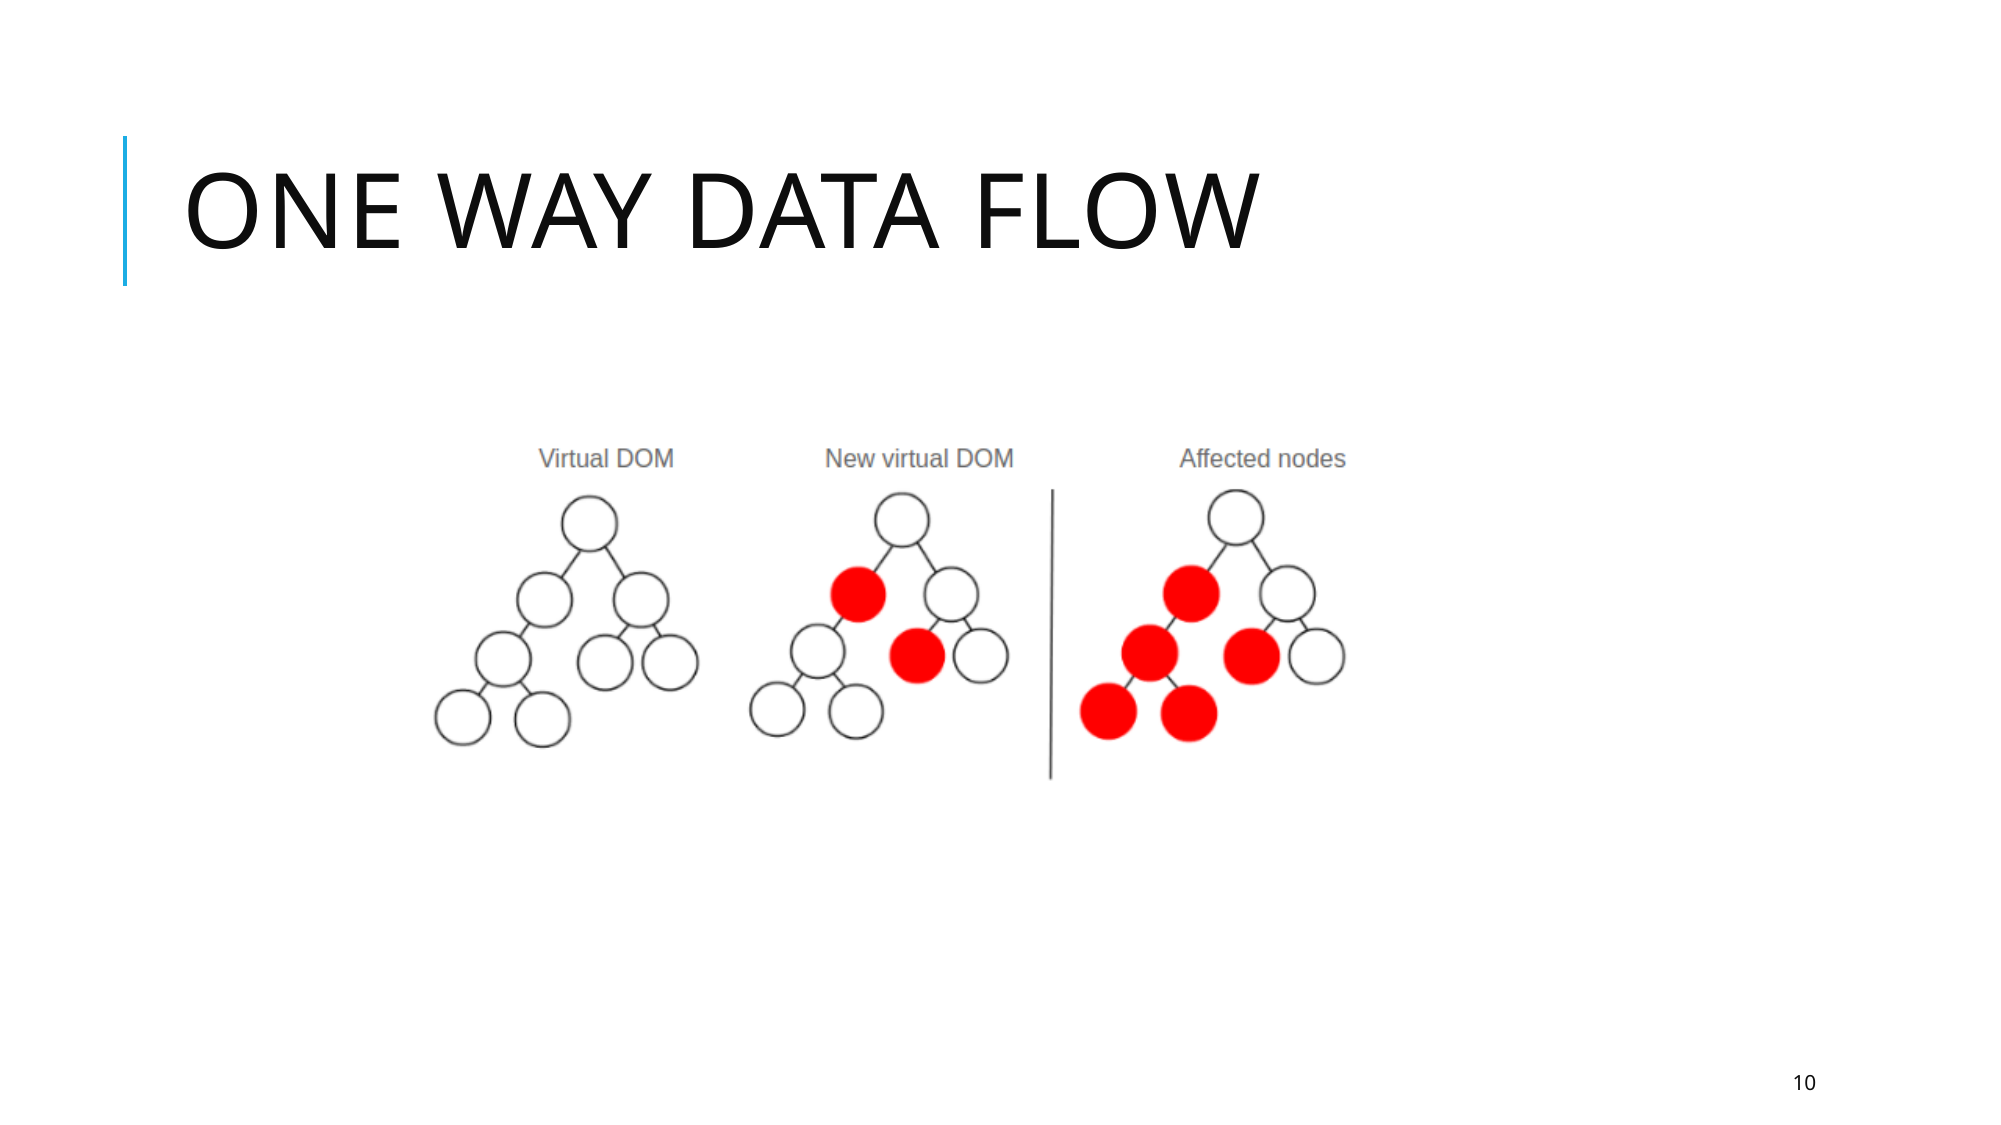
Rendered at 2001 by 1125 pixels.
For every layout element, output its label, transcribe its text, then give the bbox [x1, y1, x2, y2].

title One way DATA FLOW [168, 96, 1763, 342]
slide_number <number> [1777, 1061, 1938, 1107]
picture [393, 419, 1441, 796]
